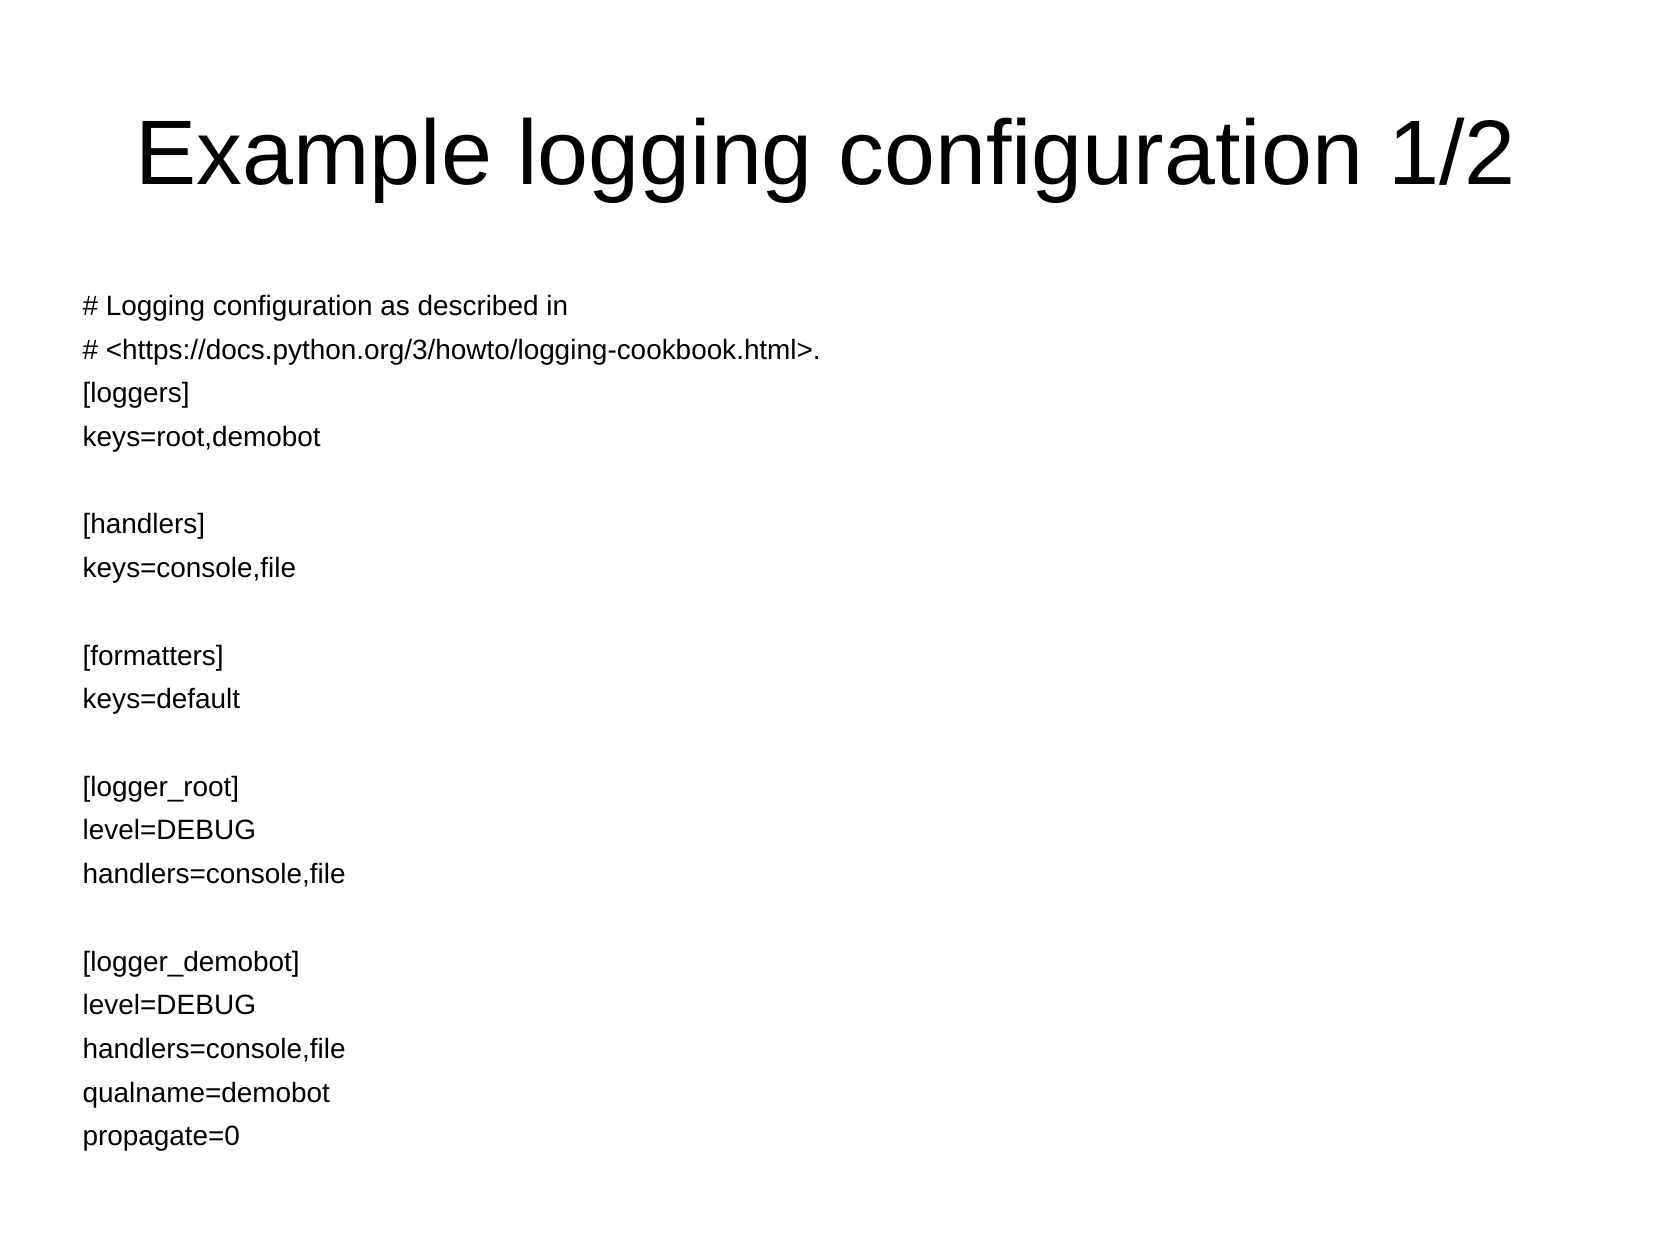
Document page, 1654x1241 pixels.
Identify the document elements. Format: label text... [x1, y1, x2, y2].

title Example logging configuration 1/2 [82, 49, 1571, 257]
list # Logging configuration as described in # <https://docs.python.org/3/howto/logging-cookbook.html>. [loggers] keys=root,demobot [handlers] keys=console,file [formatters] keys=default [logger_root] level=DEBUG handlers=console,file [logger_demobot] level=DEBUG handlers=console,file qualname=demobot propagate=0 [82, 290, 1571, 1156]
